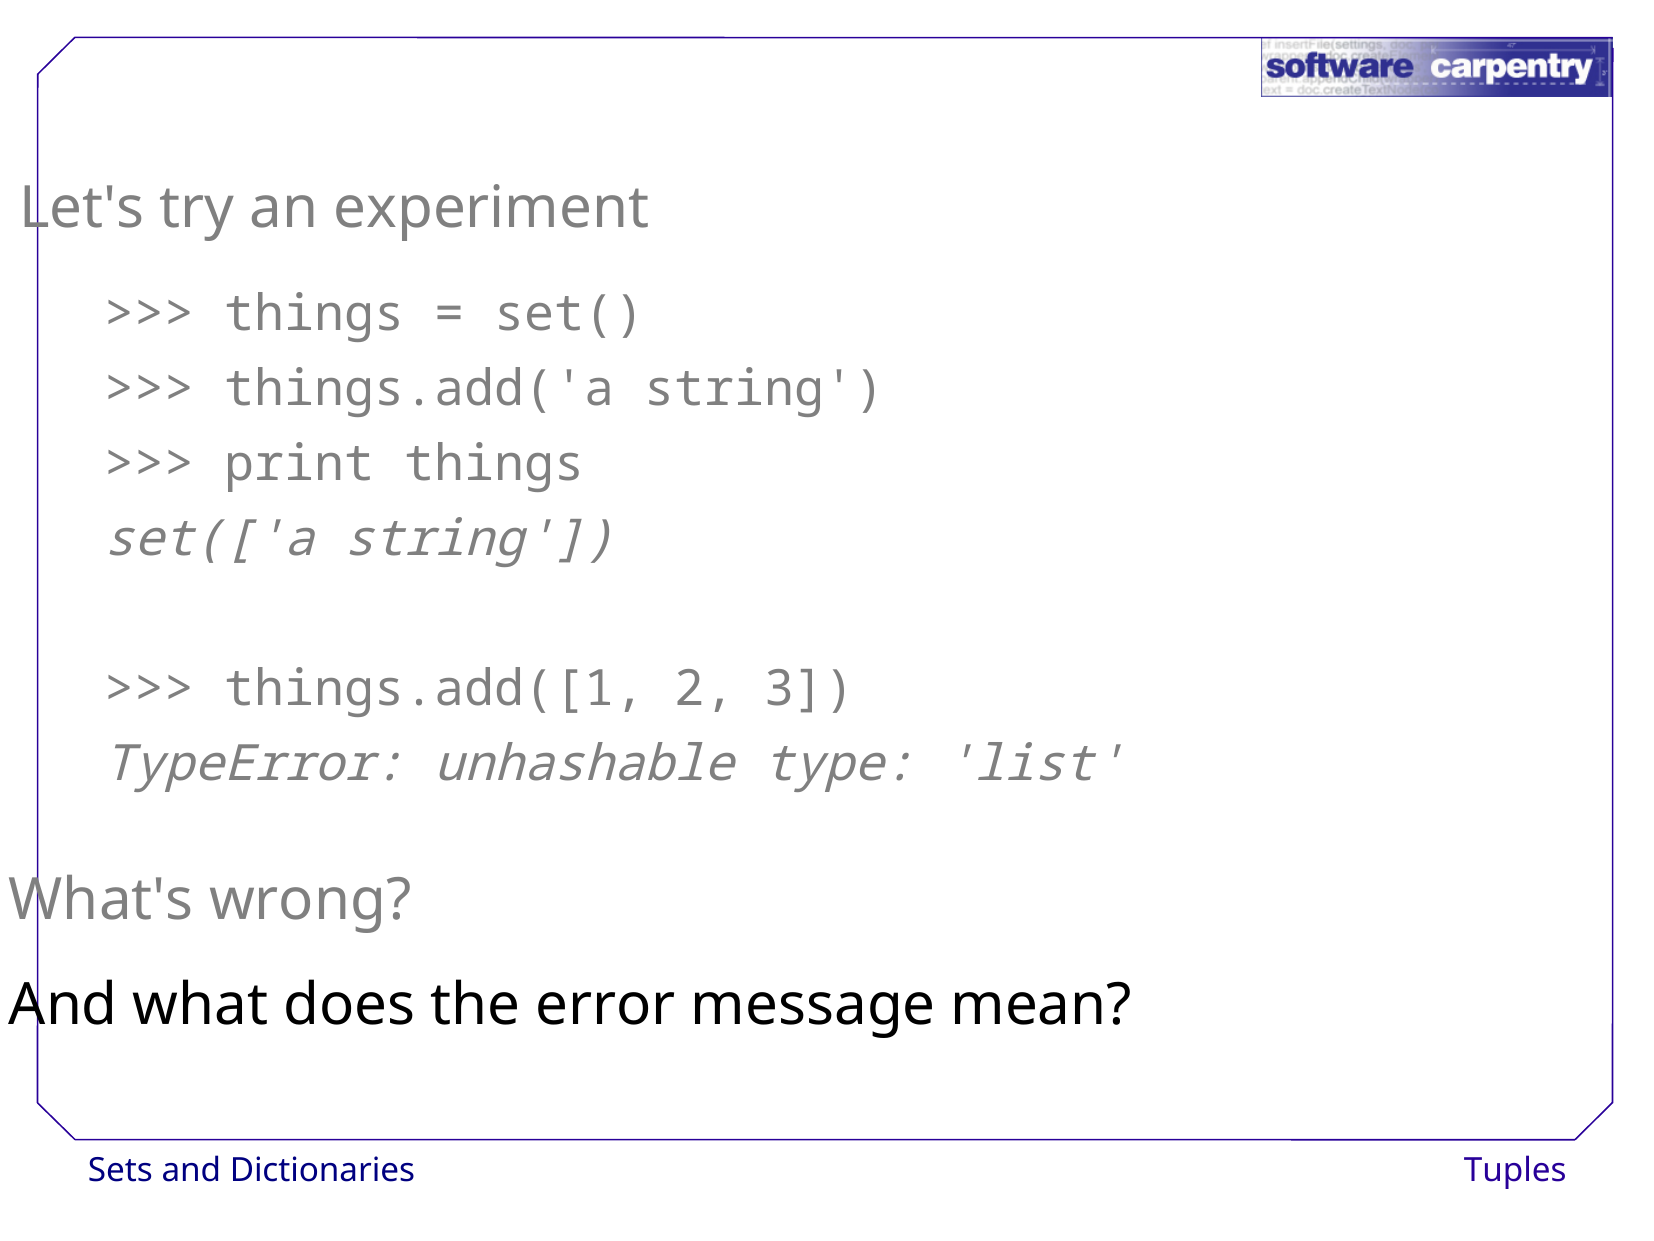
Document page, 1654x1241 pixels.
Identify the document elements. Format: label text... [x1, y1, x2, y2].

text_box >>> things = set() >>> things.add('a string') >>> print things set(['a string']) >>> things.add([1, 2, 3]) TypeError: unhashable type: 'list' [89, 258, 1512, 885]
text_box Let's try an experiment [4, 126, 815, 248]
picture [1261, 39, 1613, 97]
text_box What's wrong? And what does the error message mean? [0, 818, 1297, 1044]
